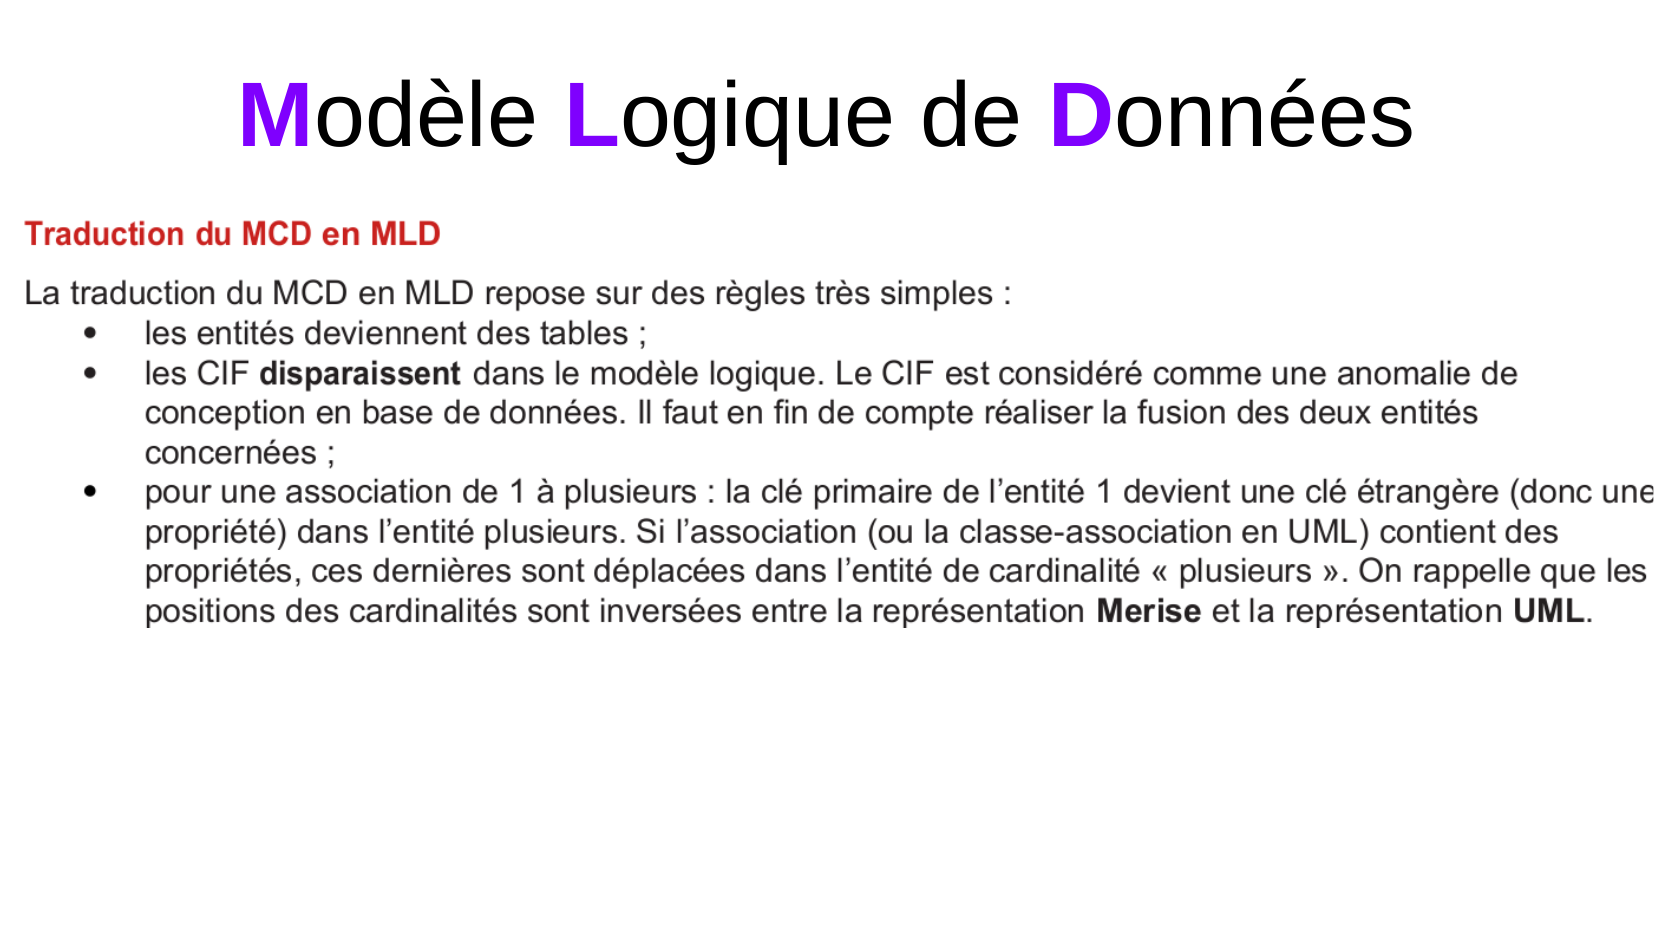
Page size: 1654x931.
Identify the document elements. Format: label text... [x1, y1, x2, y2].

title Modèle Logique de Données [82, 37, 1571, 193]
picture [3, 212, 1654, 628]
